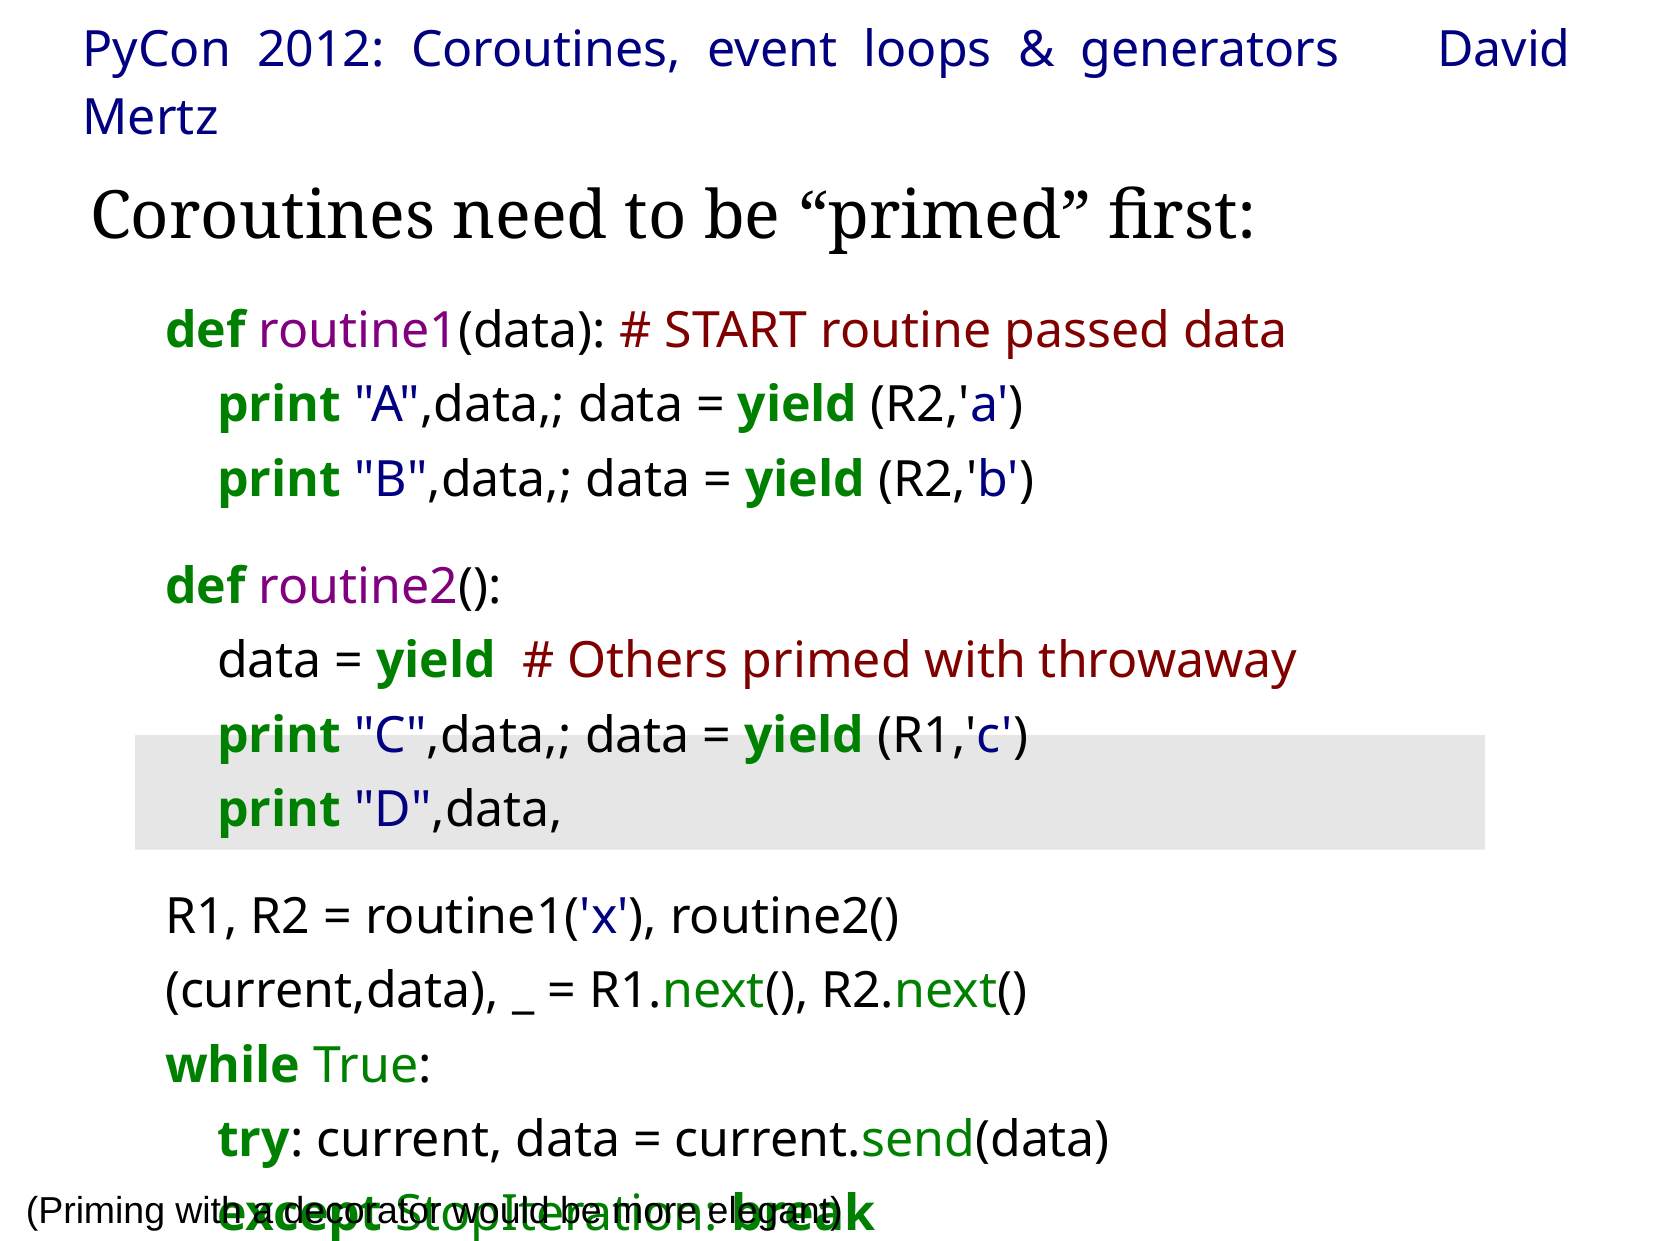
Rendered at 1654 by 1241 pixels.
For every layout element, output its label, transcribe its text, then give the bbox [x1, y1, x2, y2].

title PyCon 2012: Coroutines, event loops & generators David Mertz [82, 49, 1571, 113]
list Coroutines need to be “primed” first: def routine1(data): # START routine passed data print "A",data,; data = yield (R2,'a') print "B",data,; data = yield (R2,'b') def routine2(): data = yield # Others primed with throwaway print "C",data,; data = yield (R1,'c') print "D",data, R1, R2 = routine1('x'), routine2() (current,data), _ = R1.next(), R2.next() while True: try: current, data = current.send(data) except StopIteration: break # Prints -> A x C a B c D b [90, 167, 1561, 1098]
text_box (Priming with a decorator would be more elegant) [11, 1182, 860, 1235]
